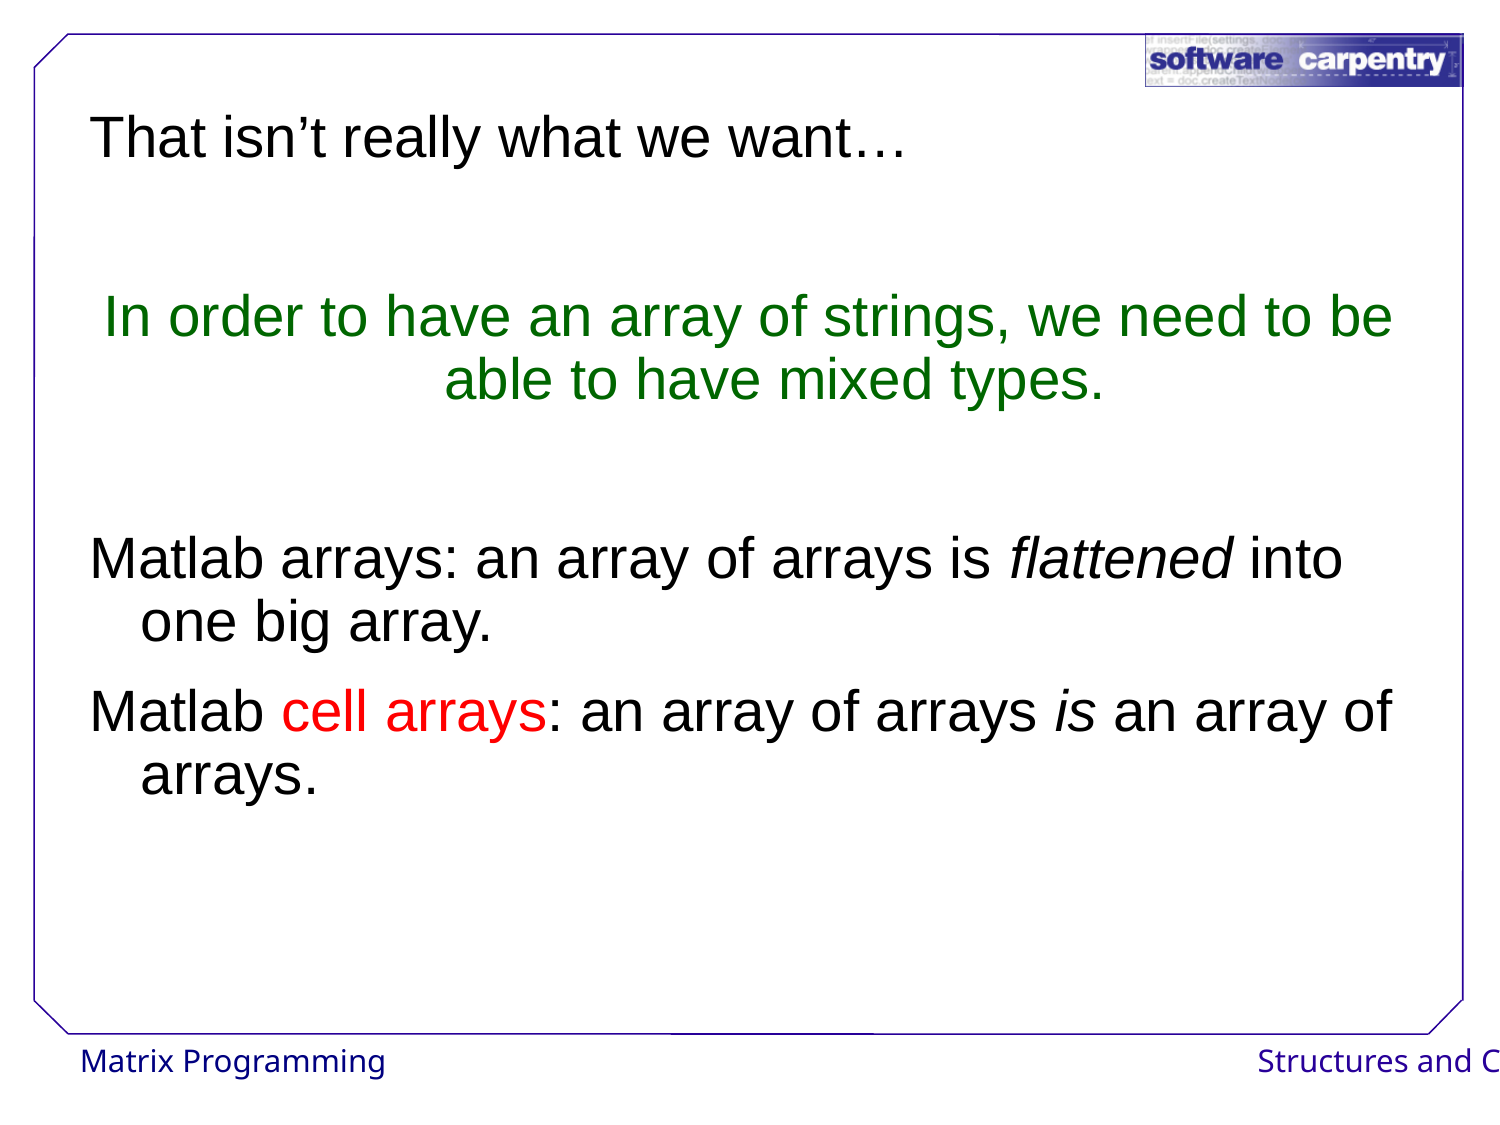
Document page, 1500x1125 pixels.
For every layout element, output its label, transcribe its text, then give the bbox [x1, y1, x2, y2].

list That isn’t really what we want… In order to have an array of strings, we need to be able to have mixed types. Matlab arrays: an array of arrays is flattened into one big array. Matlab cell arrays: an array of arrays is an array of arrays. [75, 99, 1425, 1013]
picture [1145, 33, 1464, 87]
